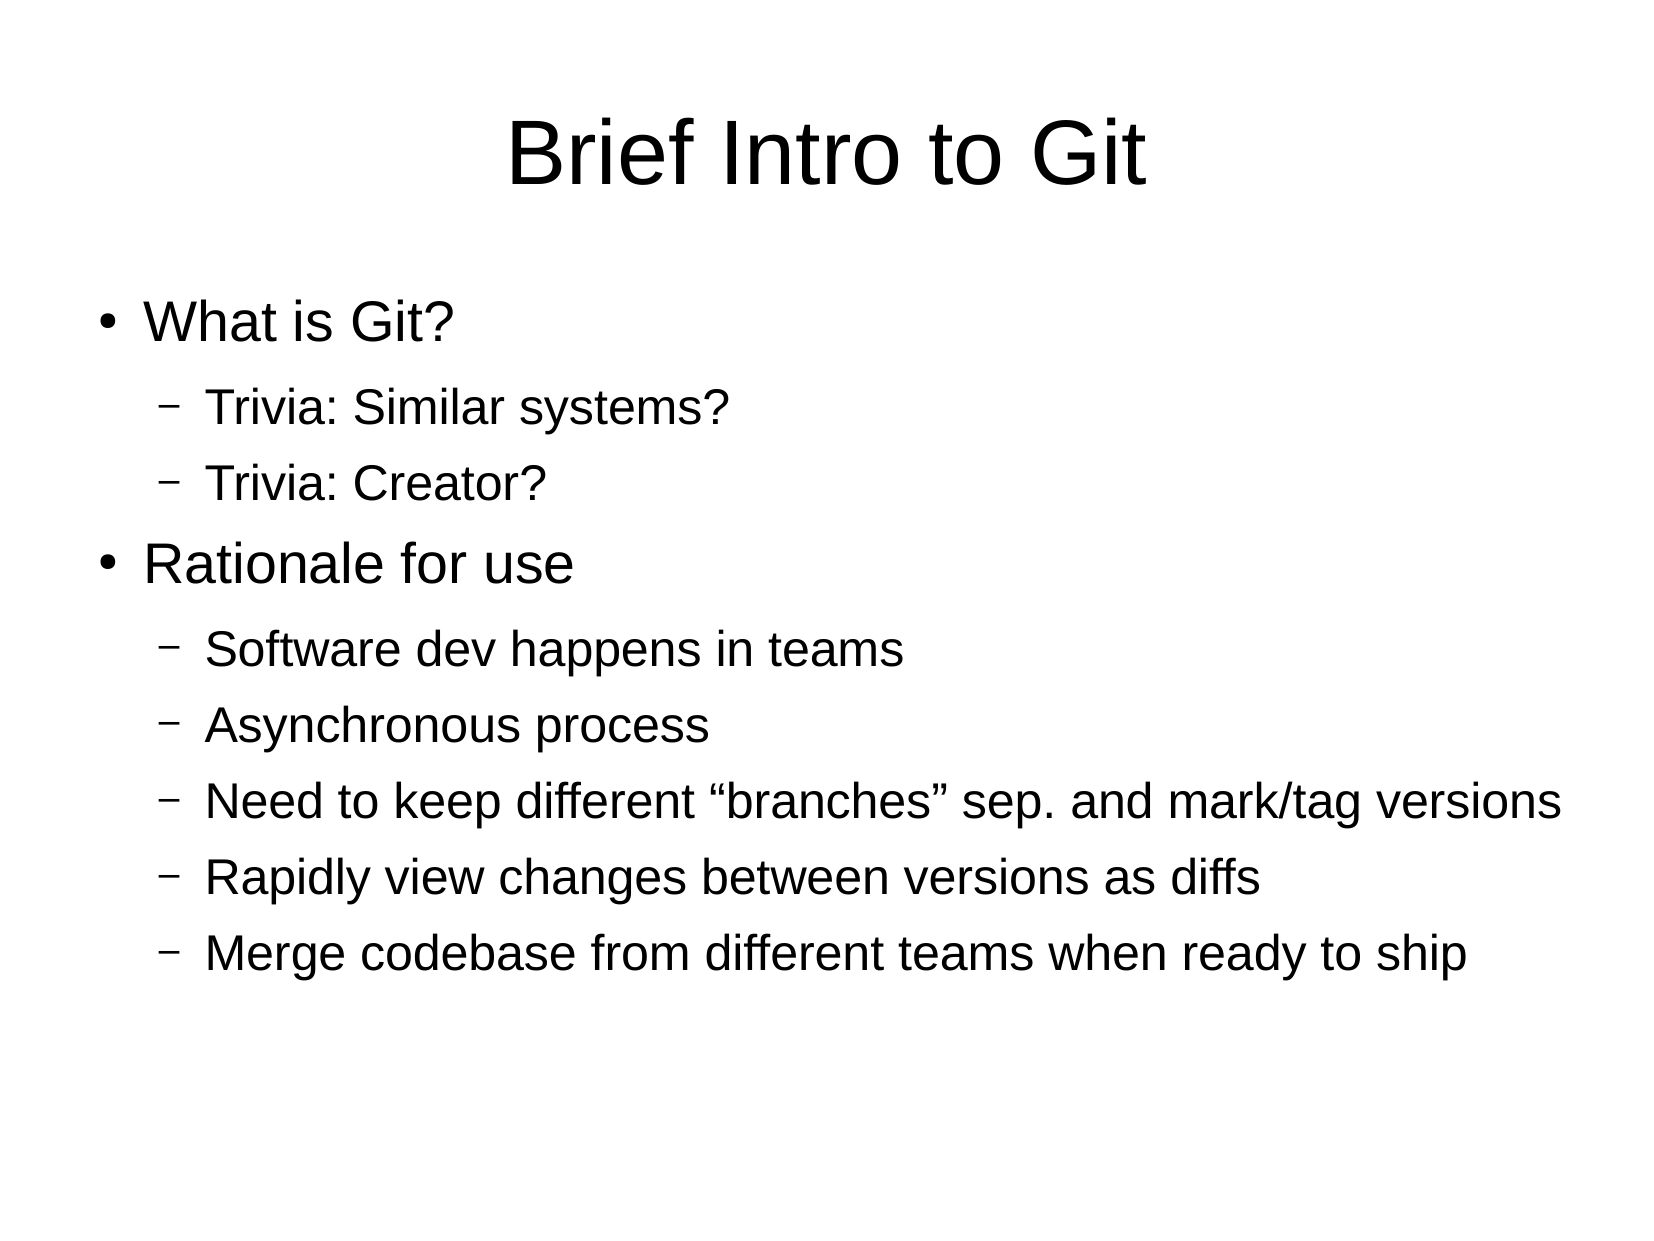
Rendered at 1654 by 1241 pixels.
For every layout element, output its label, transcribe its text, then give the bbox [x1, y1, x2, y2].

title Brief Intro to Git [82, 49, 1571, 257]
list What is Git? Trivia: Similar systems? Trivia: Creator? Rationale for use Software dev happens in teams Asynchronous process Need to keep different “branches” sep. and mark/tag versions Rapidly view changes between versions as diffs Merge codebase from different teams when ready to ship [82, 290, 1571, 1010]
